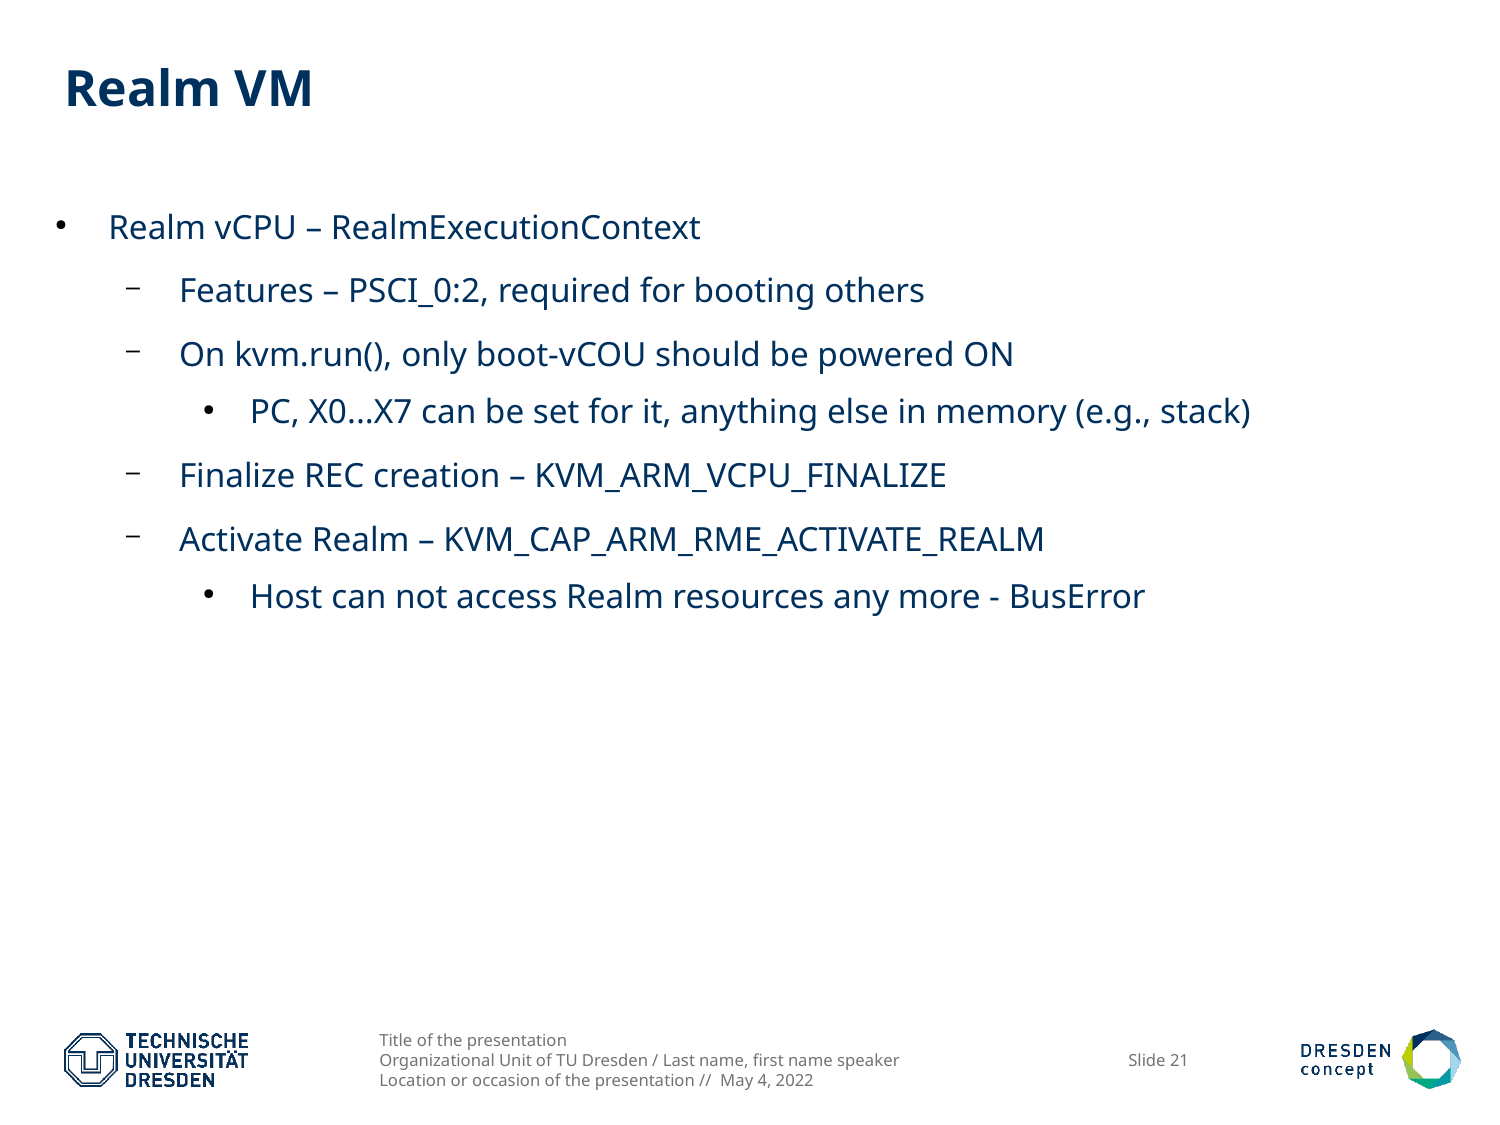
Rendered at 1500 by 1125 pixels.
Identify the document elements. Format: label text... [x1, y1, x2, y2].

picture [64, 1033, 248, 1087]
title Realm VM [64, 56, 1437, 190]
picture [1301, 1029, 1461, 1089]
list Realm vCPU – RealmExecutionContext Features – PSCI_0:2, required for booting others On kvm.run(), only boot-vCOU should be powered ON PC, X0...X7 can be set for it, anything else in memory (e.g., stack) Finalize REC creation – KVM_ARM_VCPU_FINALIZE Activate Realm – KVM_CAP_ARM_RME_ACTIVATE_REALM Host can not access Realm resources any more - BusError [37, 205, 1426, 1013]
